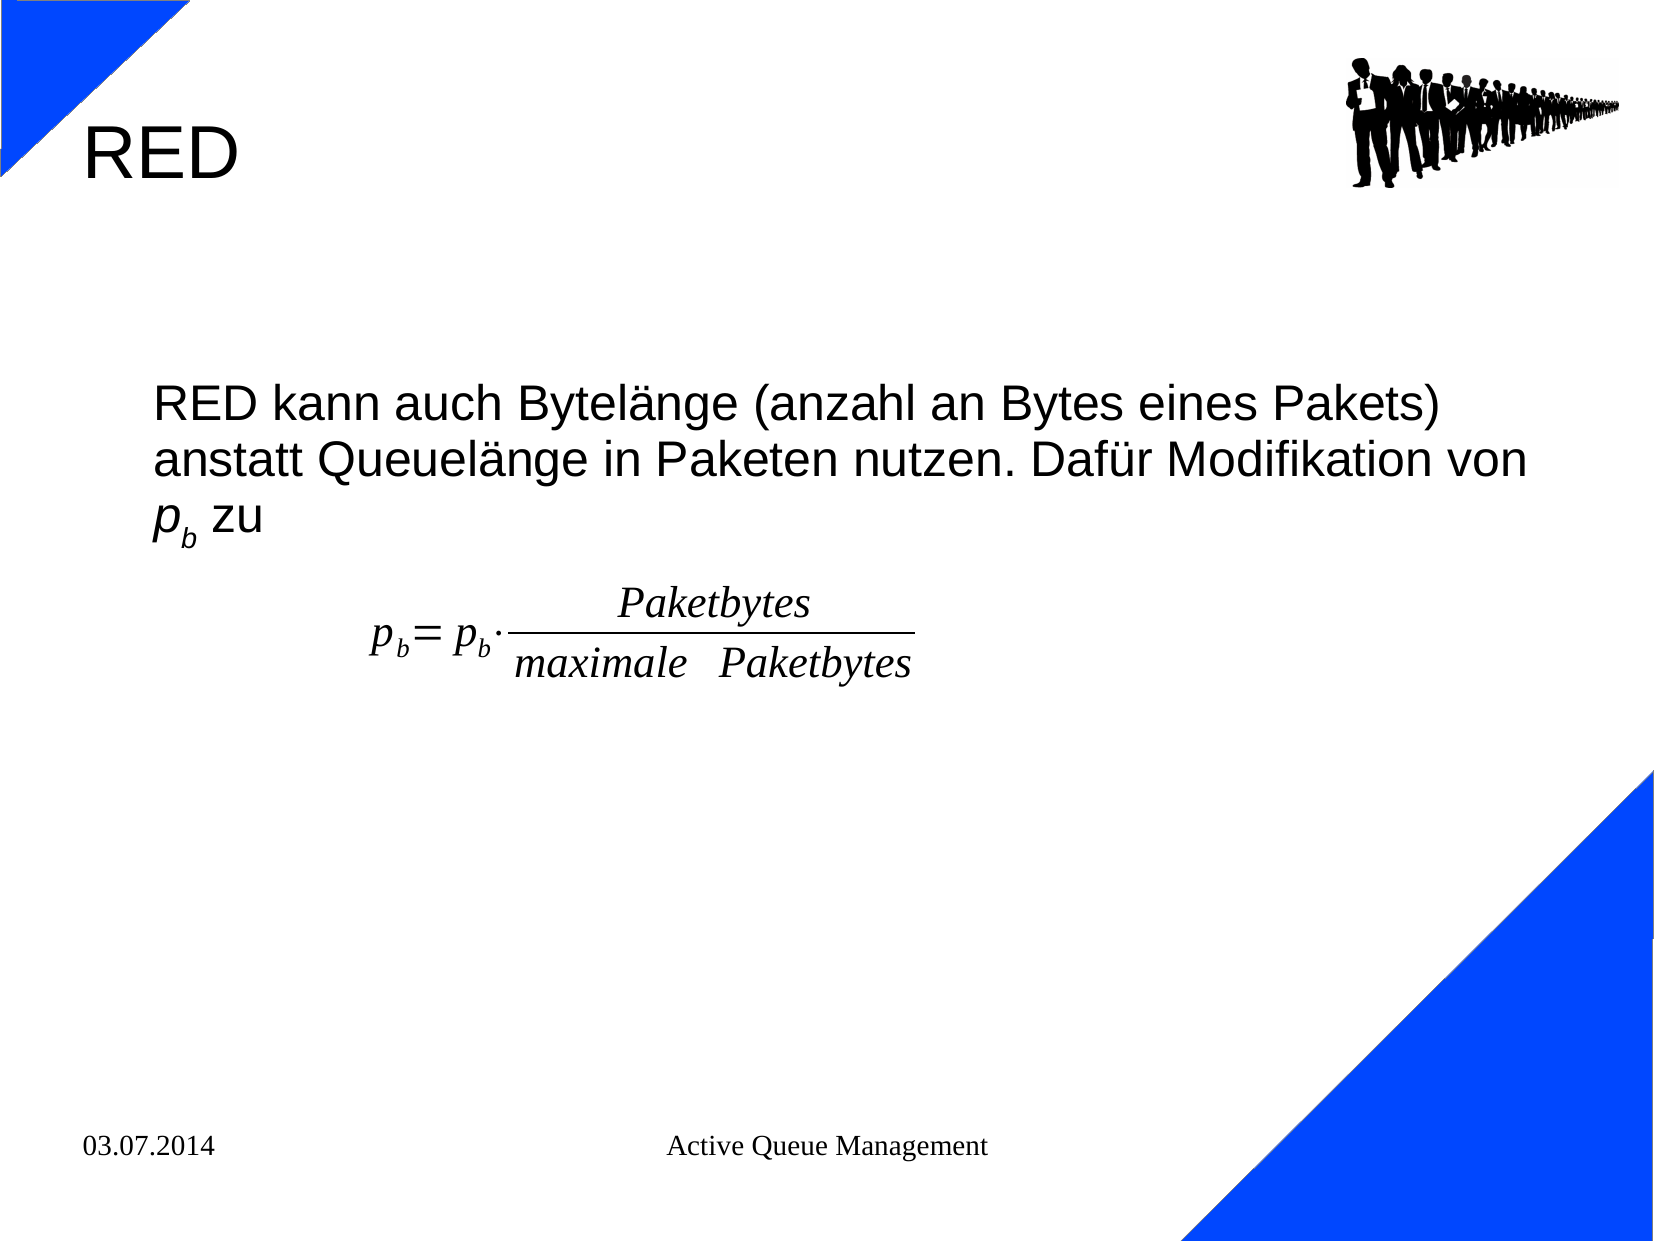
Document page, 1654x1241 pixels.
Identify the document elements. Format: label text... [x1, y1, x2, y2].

list RED kann auch Bytelänge (anzahl an Bytes eines Pakets) anstatt Queuelänge in Paketen nutzen. Dafür Modifikation von pb zu [82, 290, 1571, 1109]
chart [354, 578, 929, 688]
text_box [1180, 770, 1654, 1241]
picture [1346, 58, 1619, 188]
title RED [82, 49, 1571, 257]
text_box [0, 0, 190, 177]
